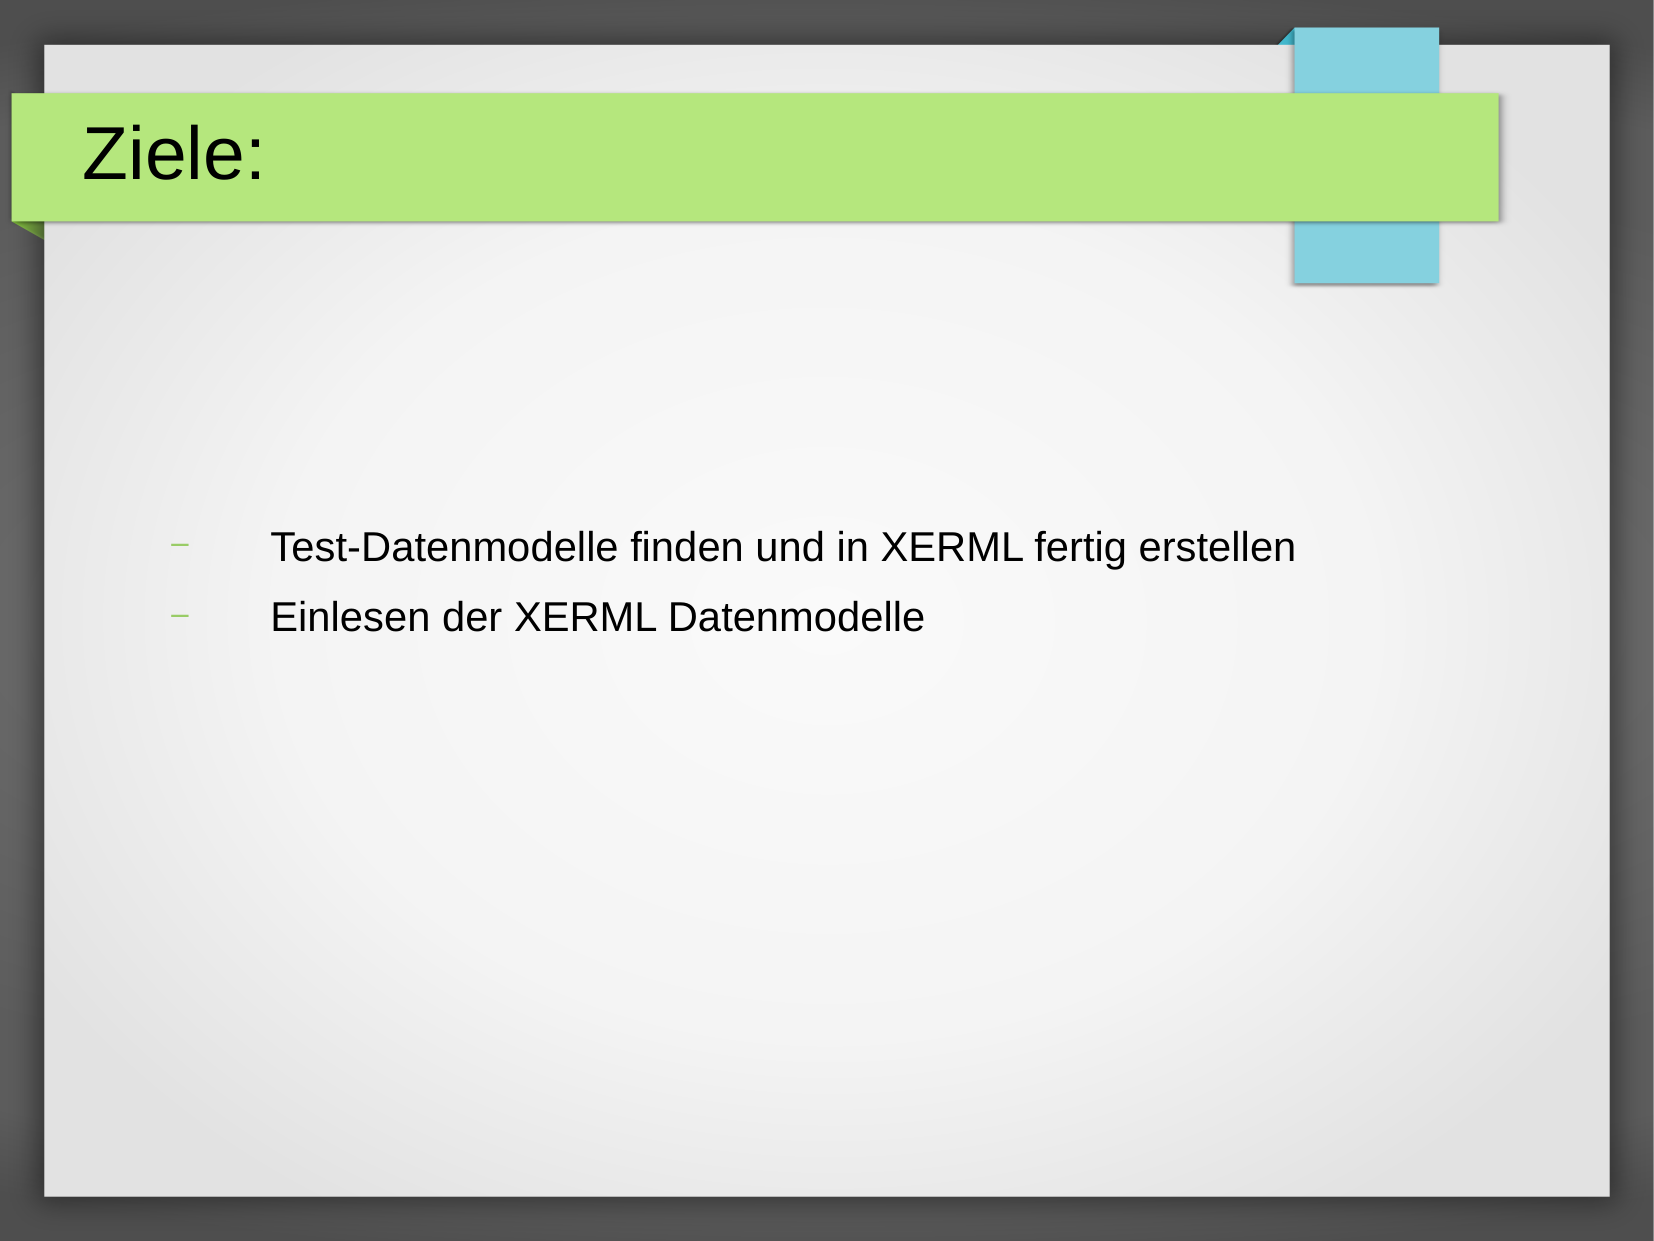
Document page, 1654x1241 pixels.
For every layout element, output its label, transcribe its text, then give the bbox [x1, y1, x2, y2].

picture [0, 0, 1654, 1241]
title Ziele: [82, 94, 1264, 213]
list Test-Datenmodelle finden und in XERML fertig erstellen Einlesen der XERML Datenmodelle [82, 295, 1571, 1015]
